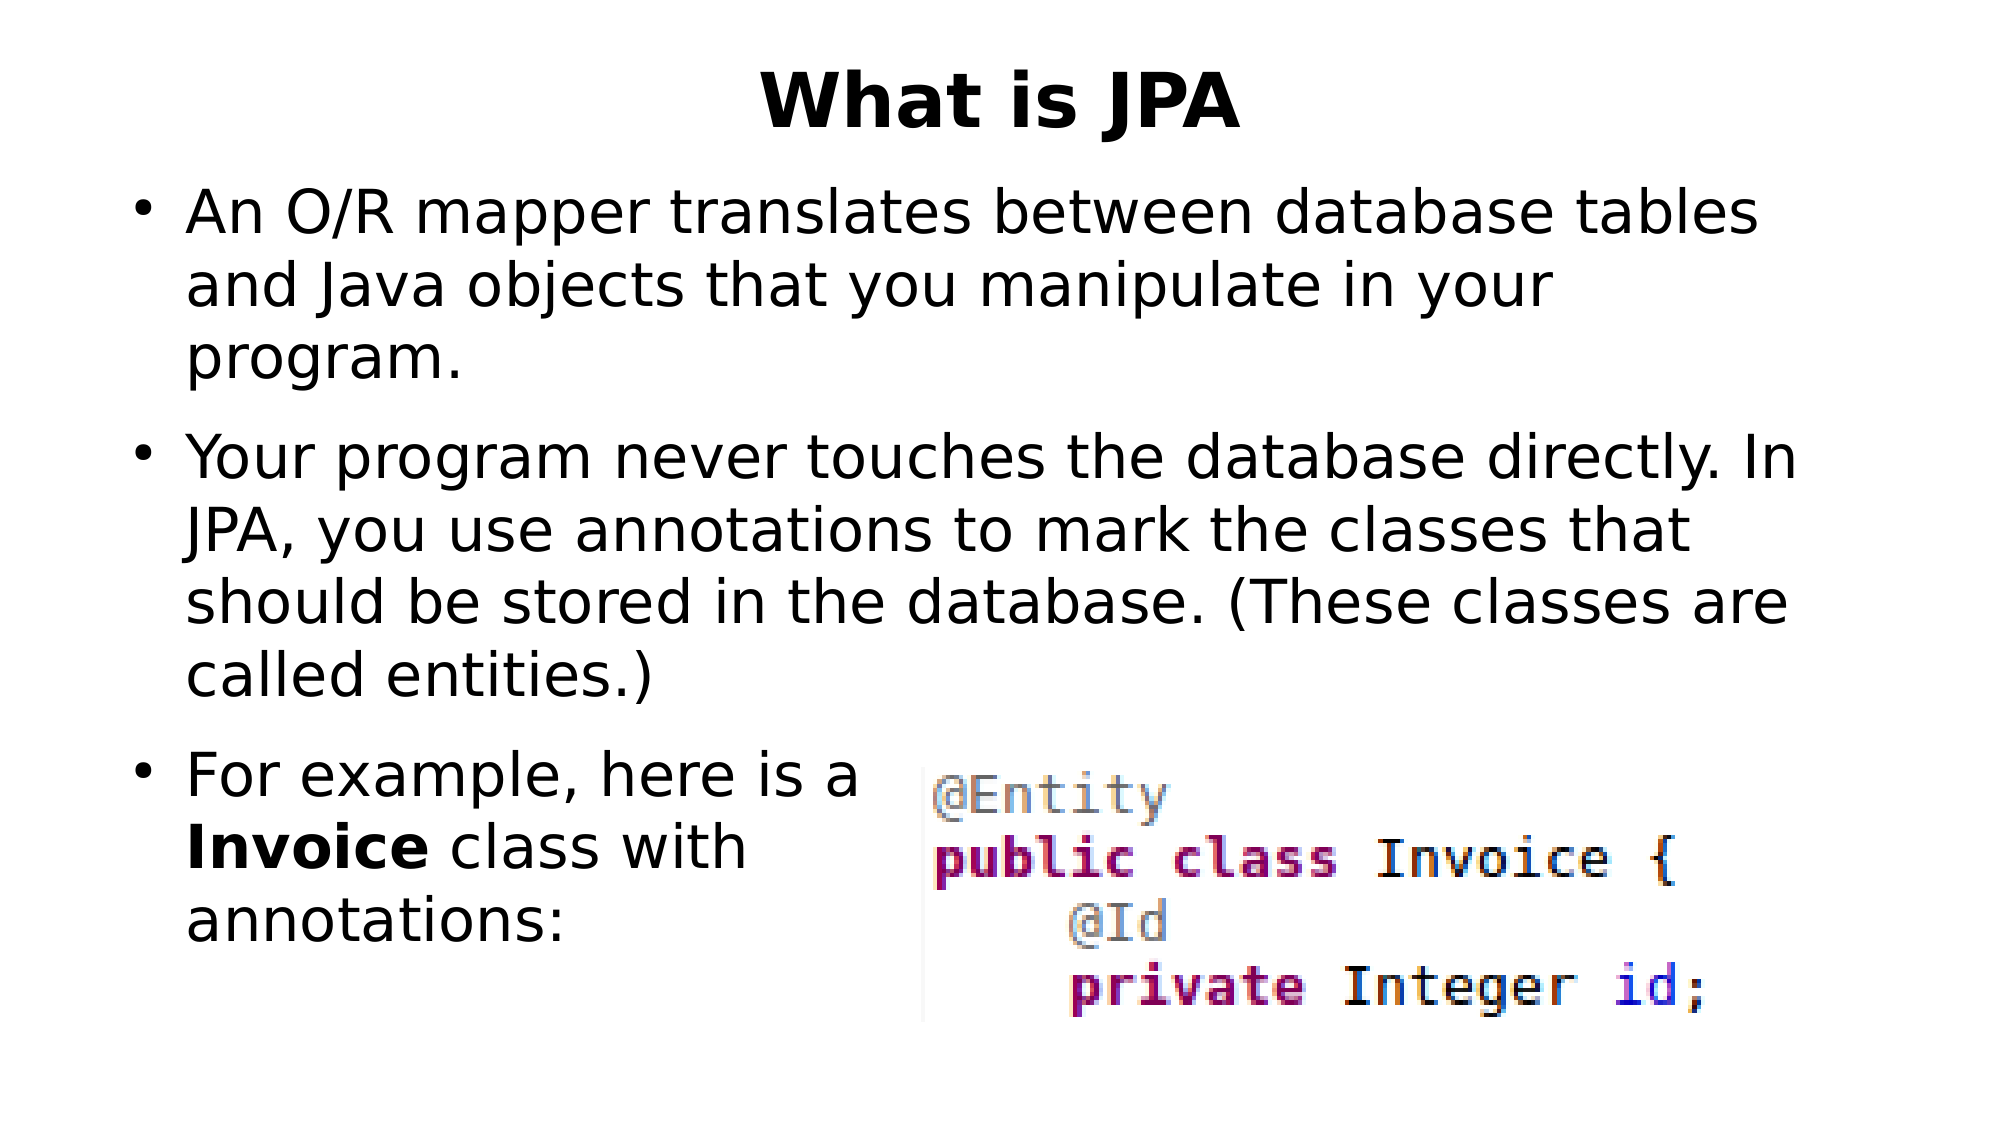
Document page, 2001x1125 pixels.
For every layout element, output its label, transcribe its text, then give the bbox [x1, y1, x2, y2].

list An O/R mapper translates between database tables and Java objects that you manipulate in your program. Your program never touches the database directly. In JPA, you use annotations to mark the classes that should be stored in the database. (These classes are called entities.) For example, here is a Invoice class with annotations: [99, 165, 1860, 1075]
picture [921, 767, 1926, 1022]
title What is JPA [99, 44, 1900, 177]
